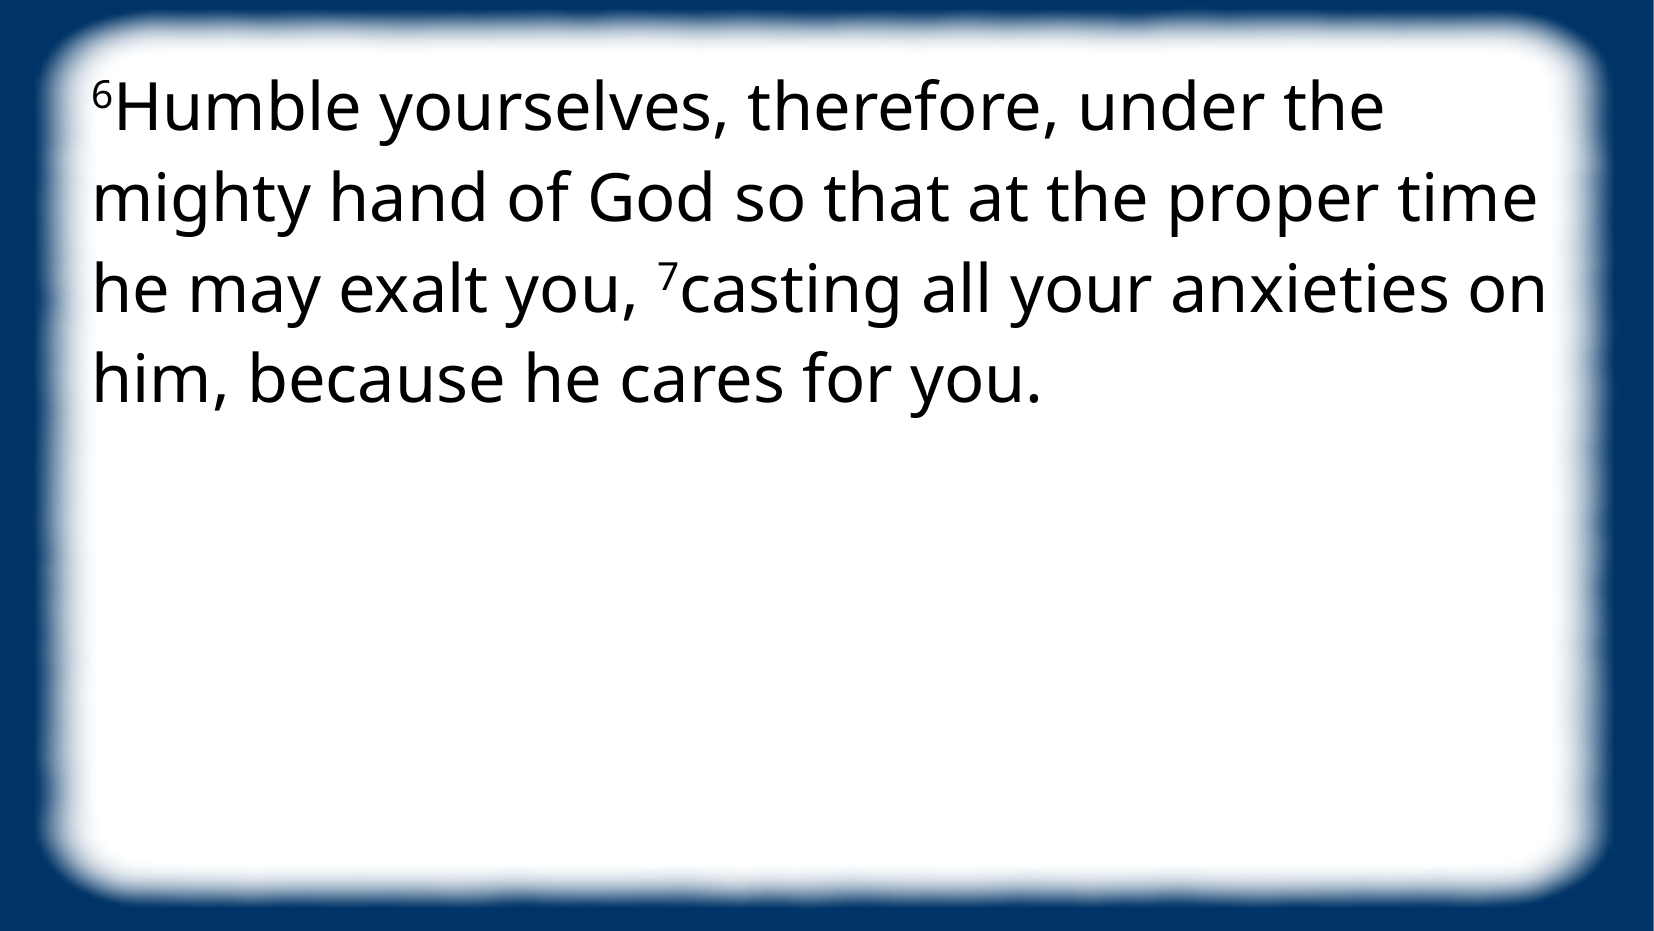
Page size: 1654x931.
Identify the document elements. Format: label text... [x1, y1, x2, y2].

picture [0, 0, 1654, 931]
text_box 6Humble yourselves, therefore, under the mighty hand of God so that at the proper time he may exalt you, 7casting all your anxieties on him, because he cares for you. [76, 51, 1576, 422]
